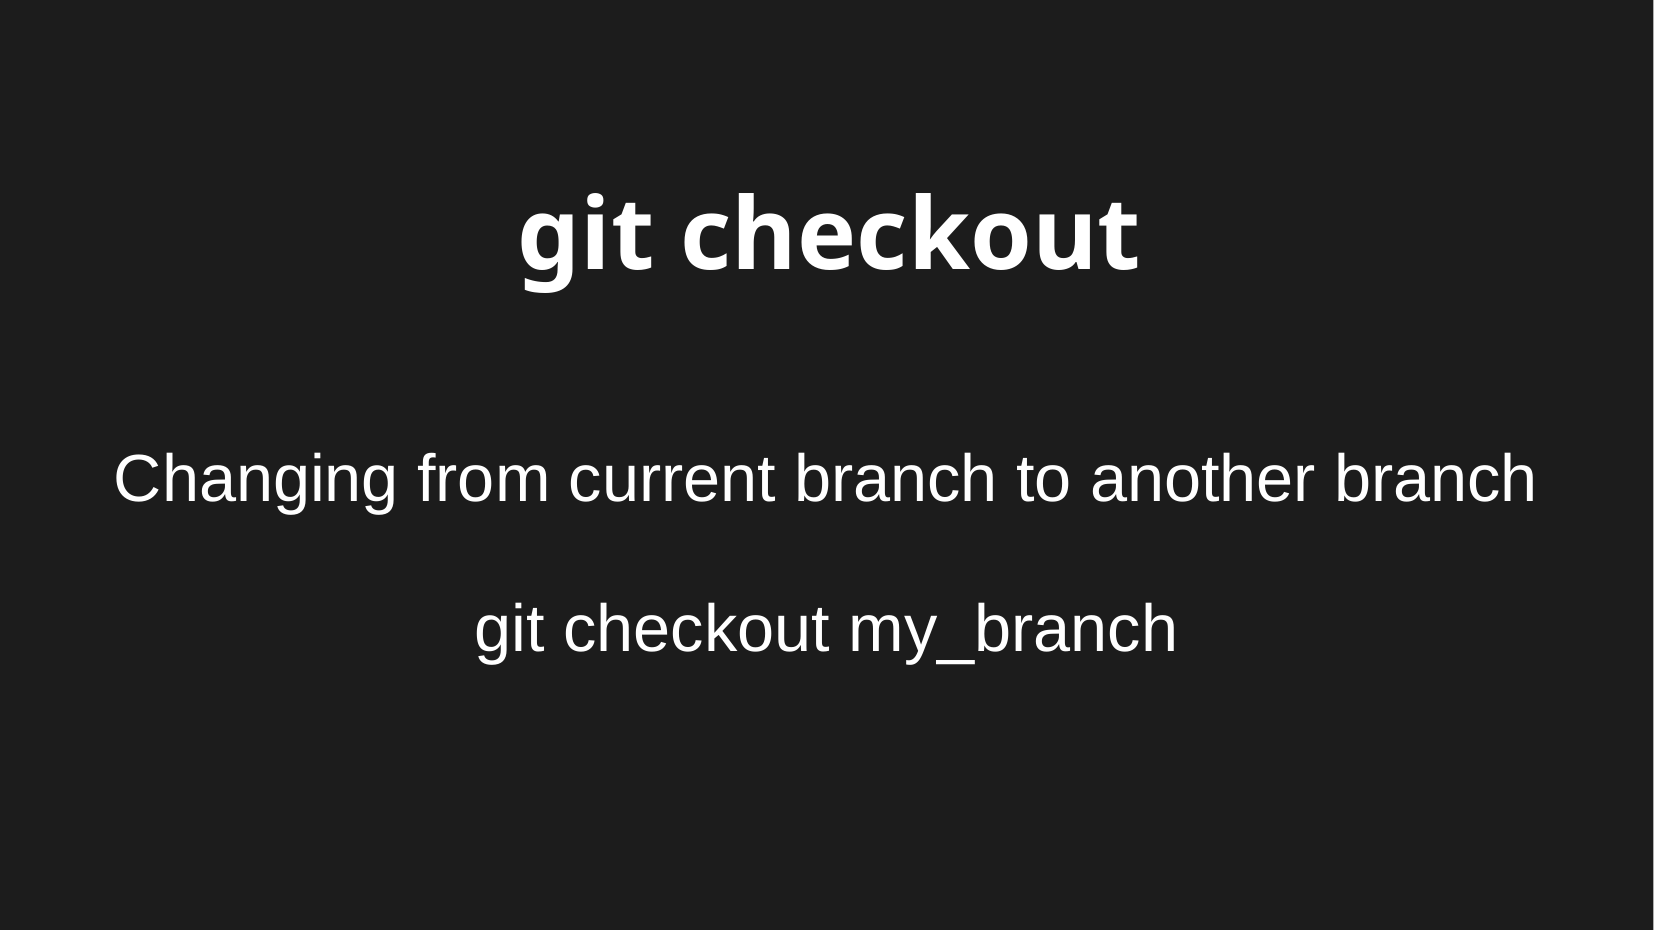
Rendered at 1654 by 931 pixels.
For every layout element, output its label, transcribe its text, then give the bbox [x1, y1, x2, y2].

title git checkout [253, 153, 1406, 283]
subtitle Changing from current branch to another branch git checkout my_branch [82, 283, 1571, 823]
